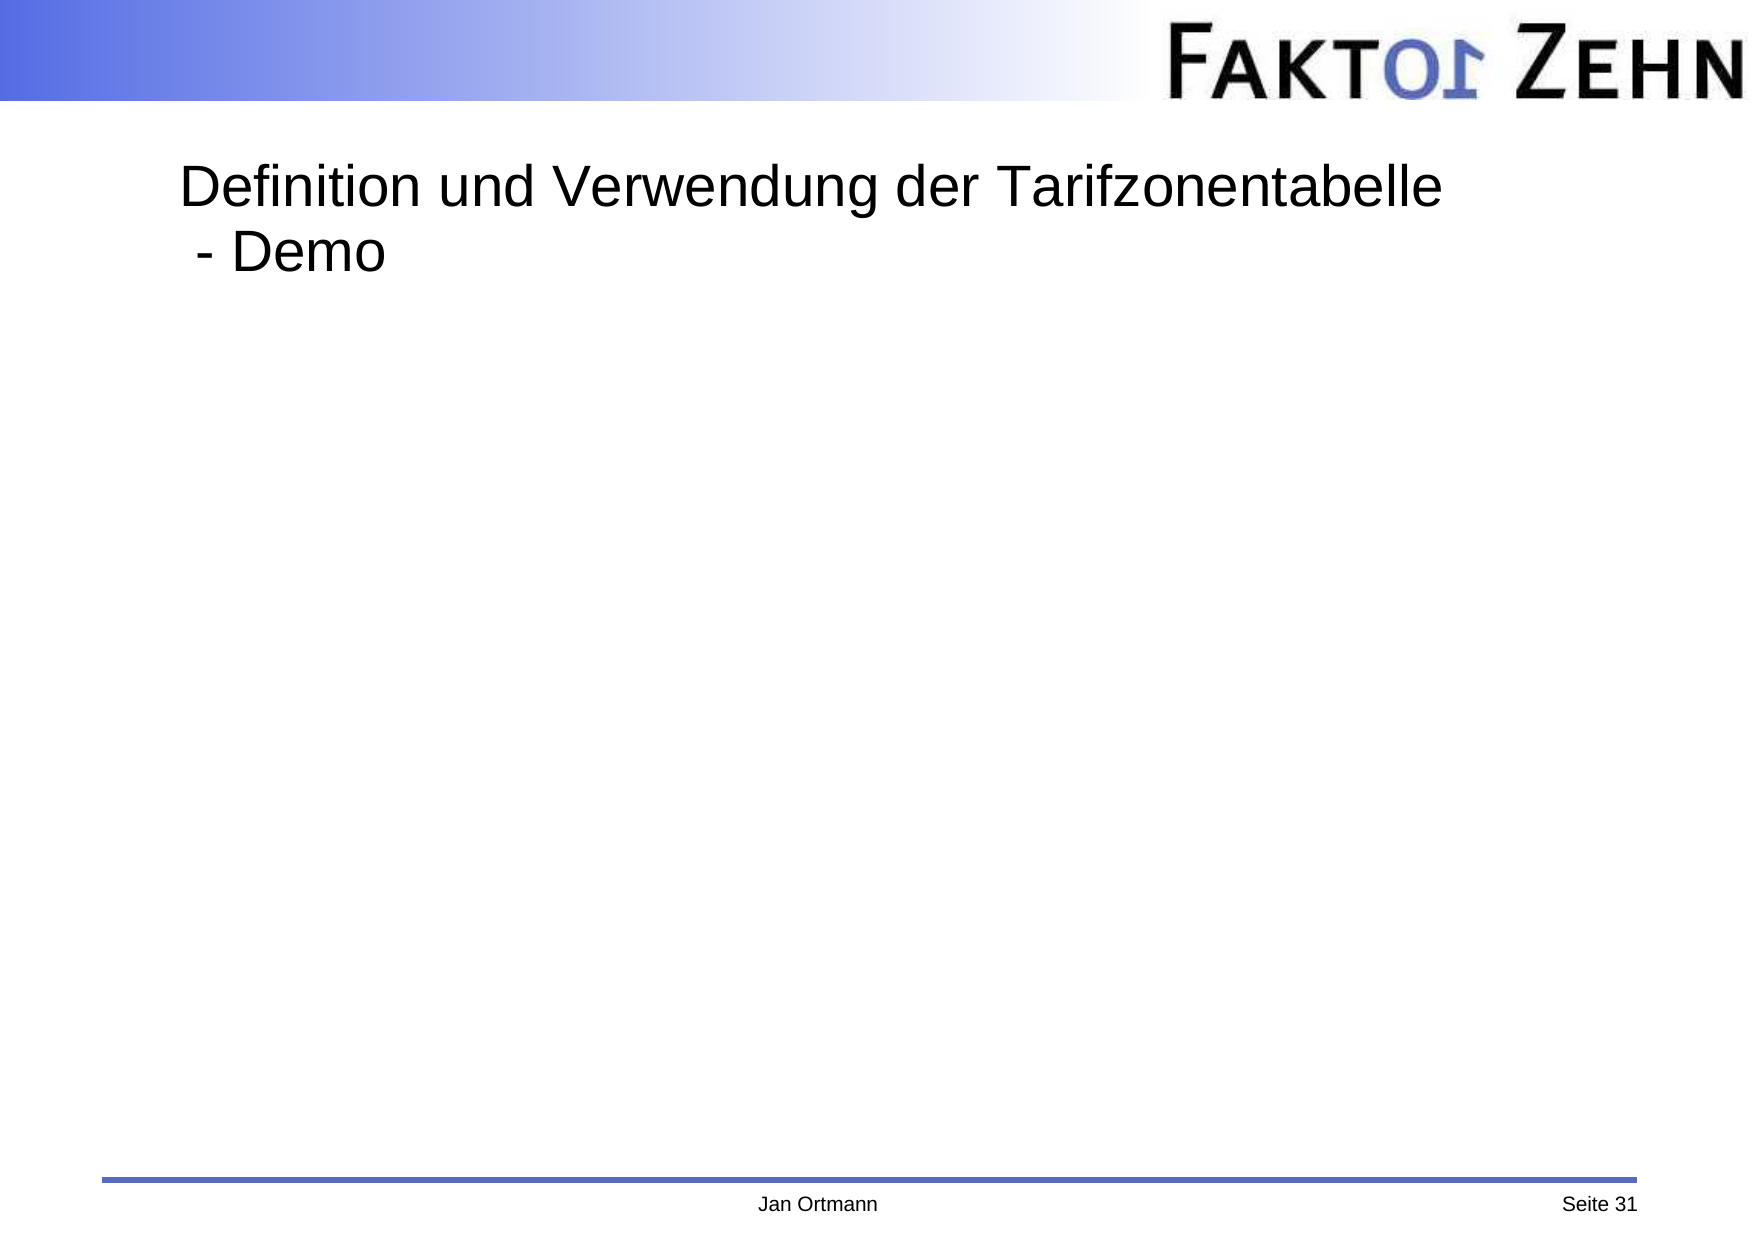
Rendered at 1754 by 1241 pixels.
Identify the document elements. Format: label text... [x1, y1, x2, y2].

title Definition und Verwendung der Tarifzonentabelle - Demo [179, 142, 1576, 296]
picture [1162, 7, 1752, 100]
